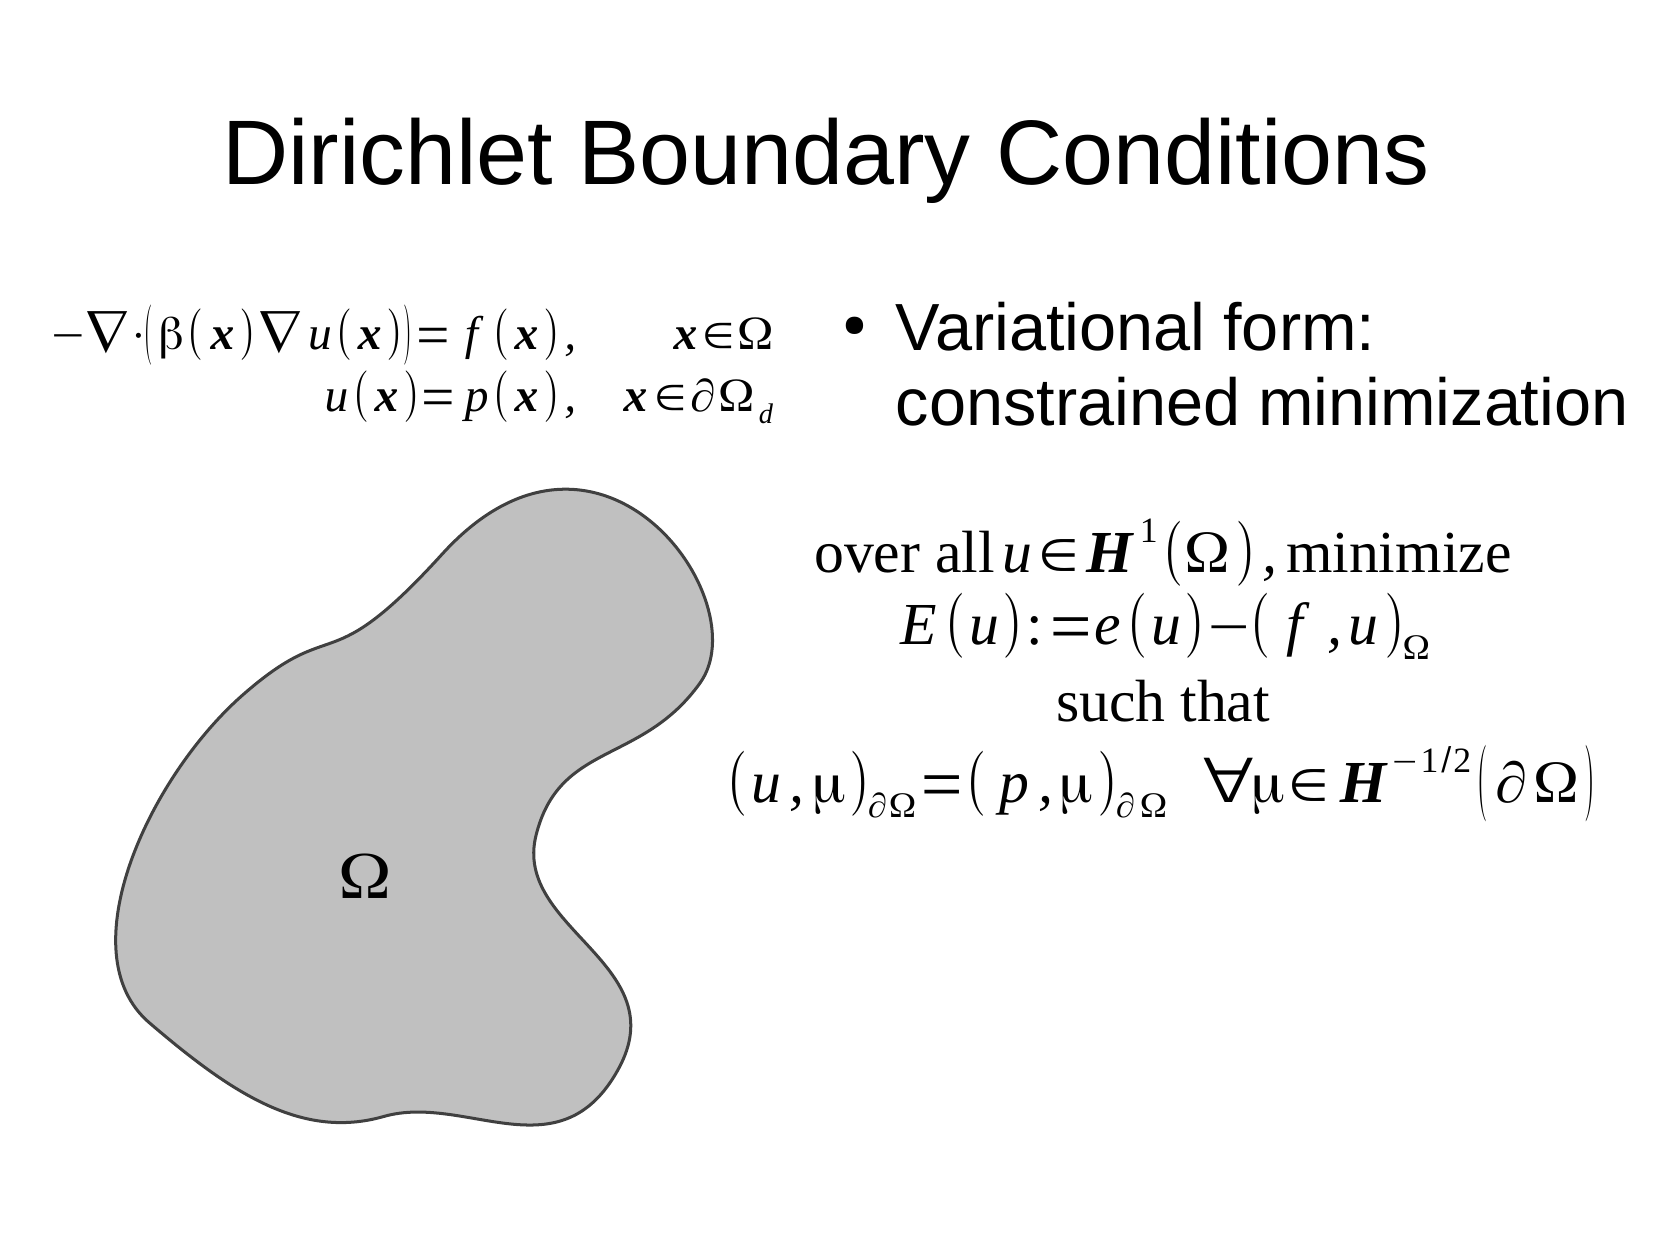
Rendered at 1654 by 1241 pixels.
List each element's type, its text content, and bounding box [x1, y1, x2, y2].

chart [320, 839, 411, 915]
chart [37, 300, 788, 429]
chart [712, 510, 1613, 826]
title Dirichlet Boundary Conditions [82, 49, 1571, 257]
list Variational form: constrained minimization [825, 290, 1651, 440]
text_box [115, 489, 712, 1126]
